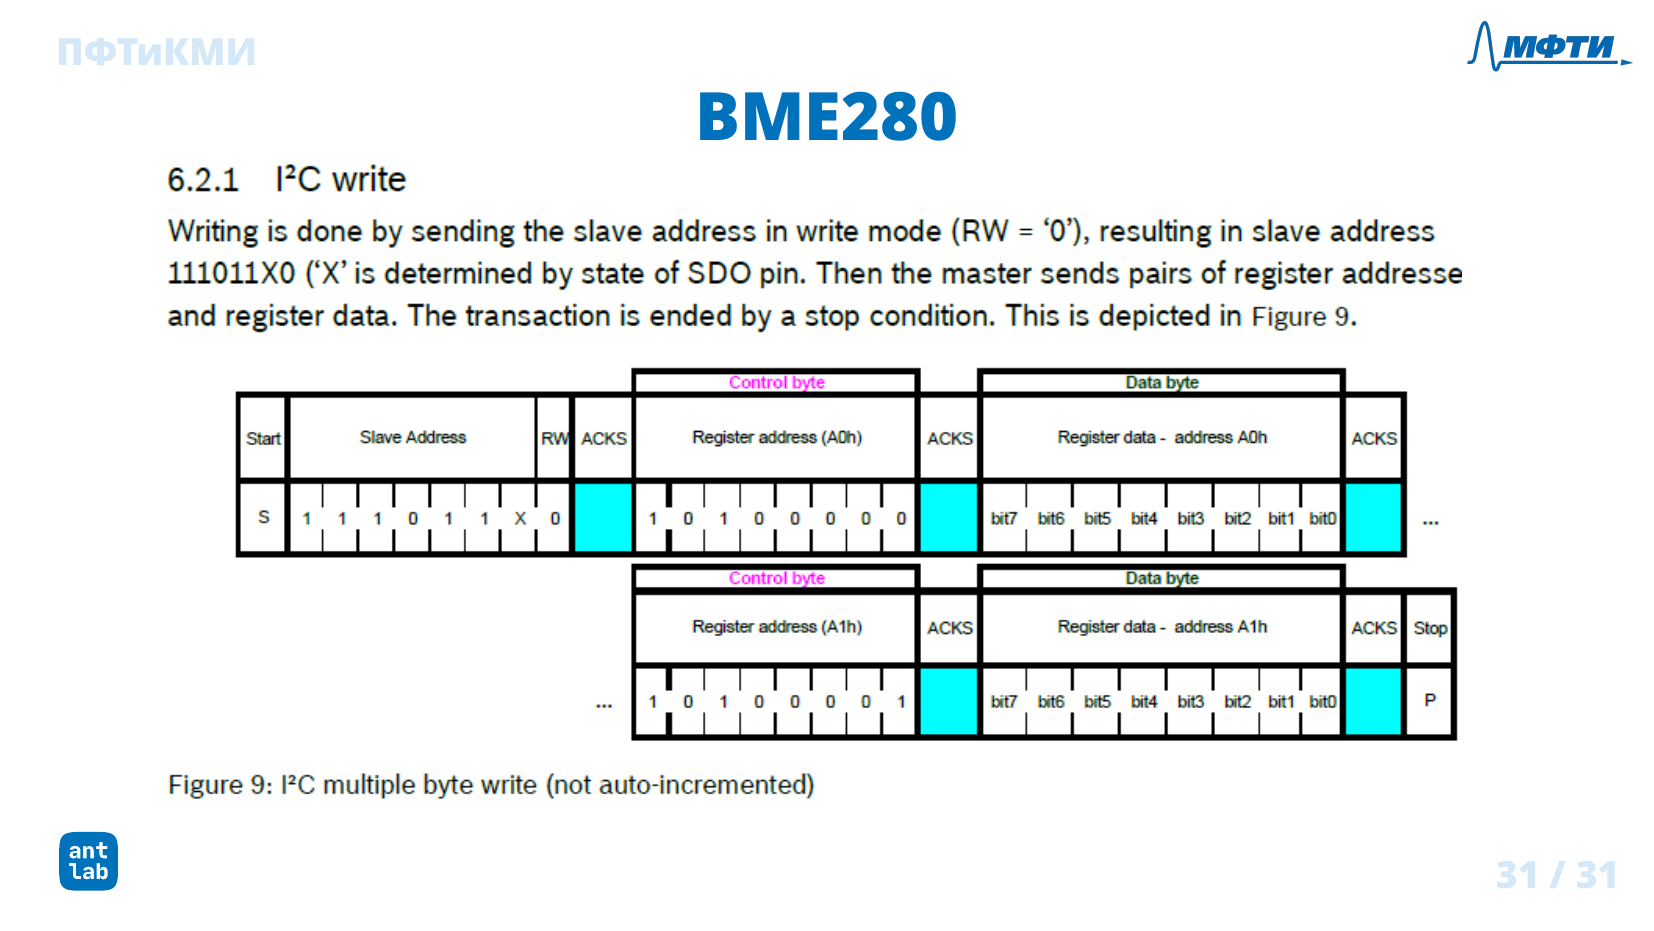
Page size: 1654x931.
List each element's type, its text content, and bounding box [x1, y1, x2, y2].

picture [147, 157, 1462, 827]
picture [1446, 0, 1654, 93]
title BME280 [82, 20, 1571, 209]
